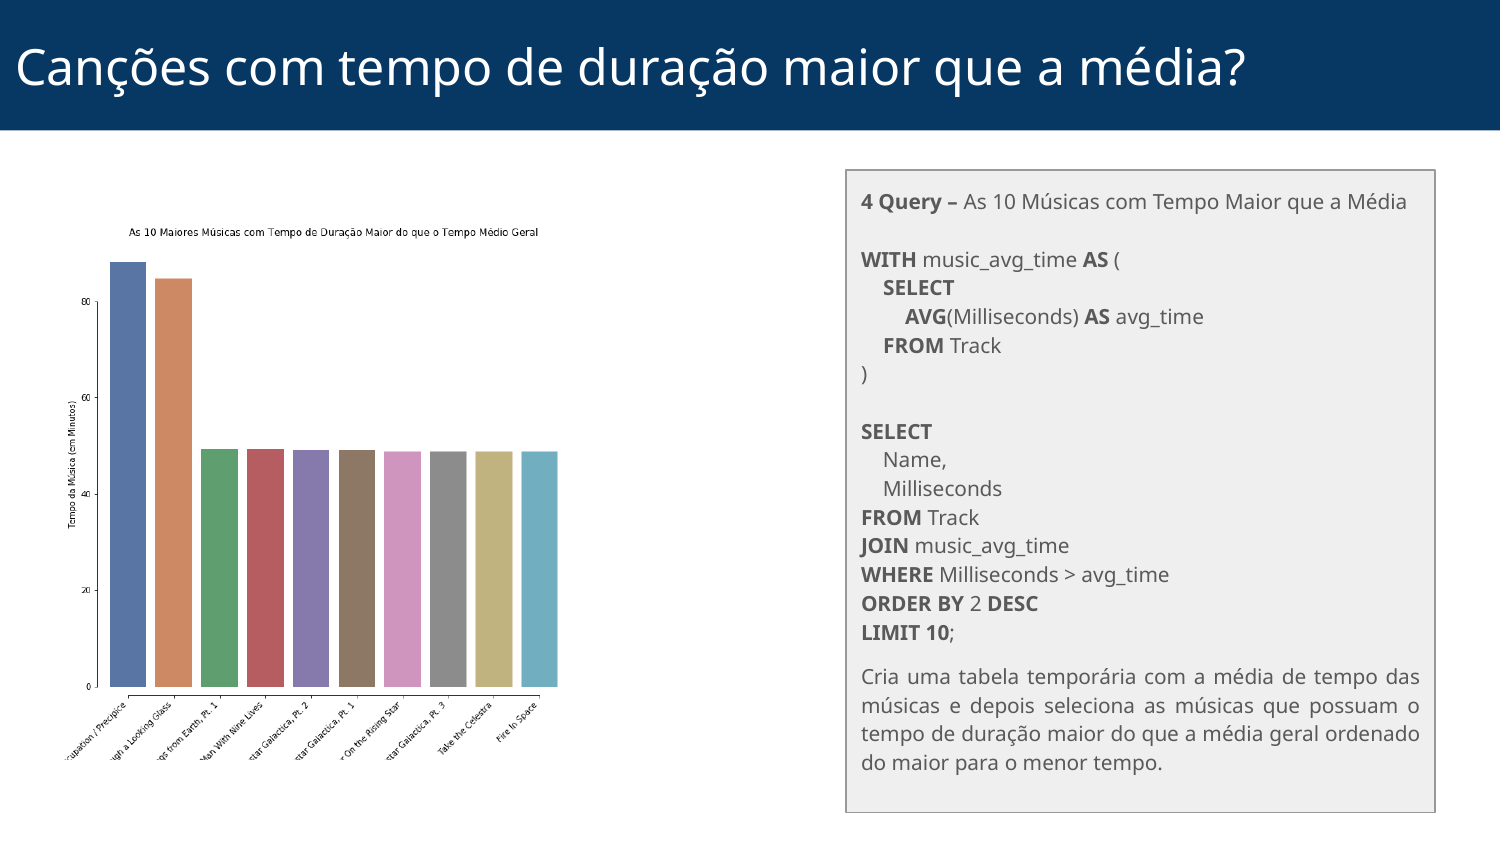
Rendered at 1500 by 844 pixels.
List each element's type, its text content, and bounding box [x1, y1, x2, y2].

list 4 Query – As 10 Músicas com Tempo Maior que a Média WITH music_avg_time AS ( SELECT AVG(Milliseconds) AS avg_time FROM Track ) SELECT Name, Milliseconds FROM Track JOIN music_avg_time WHERE Milliseconds > avg_time ORDER BY 2 DESC LIMIT 10; Cria uma tabela temporária com a média de tempo das músicas e depois seleciona as músicas que possuam o tempo de duração maior do que a média geral ordenado do maior para o menor tempo. [846, 170, 1436, 813]
title Canções com tempo de duração maior que a média? [0, 0, 1500, 131]
picture [31, 170, 621, 760]
